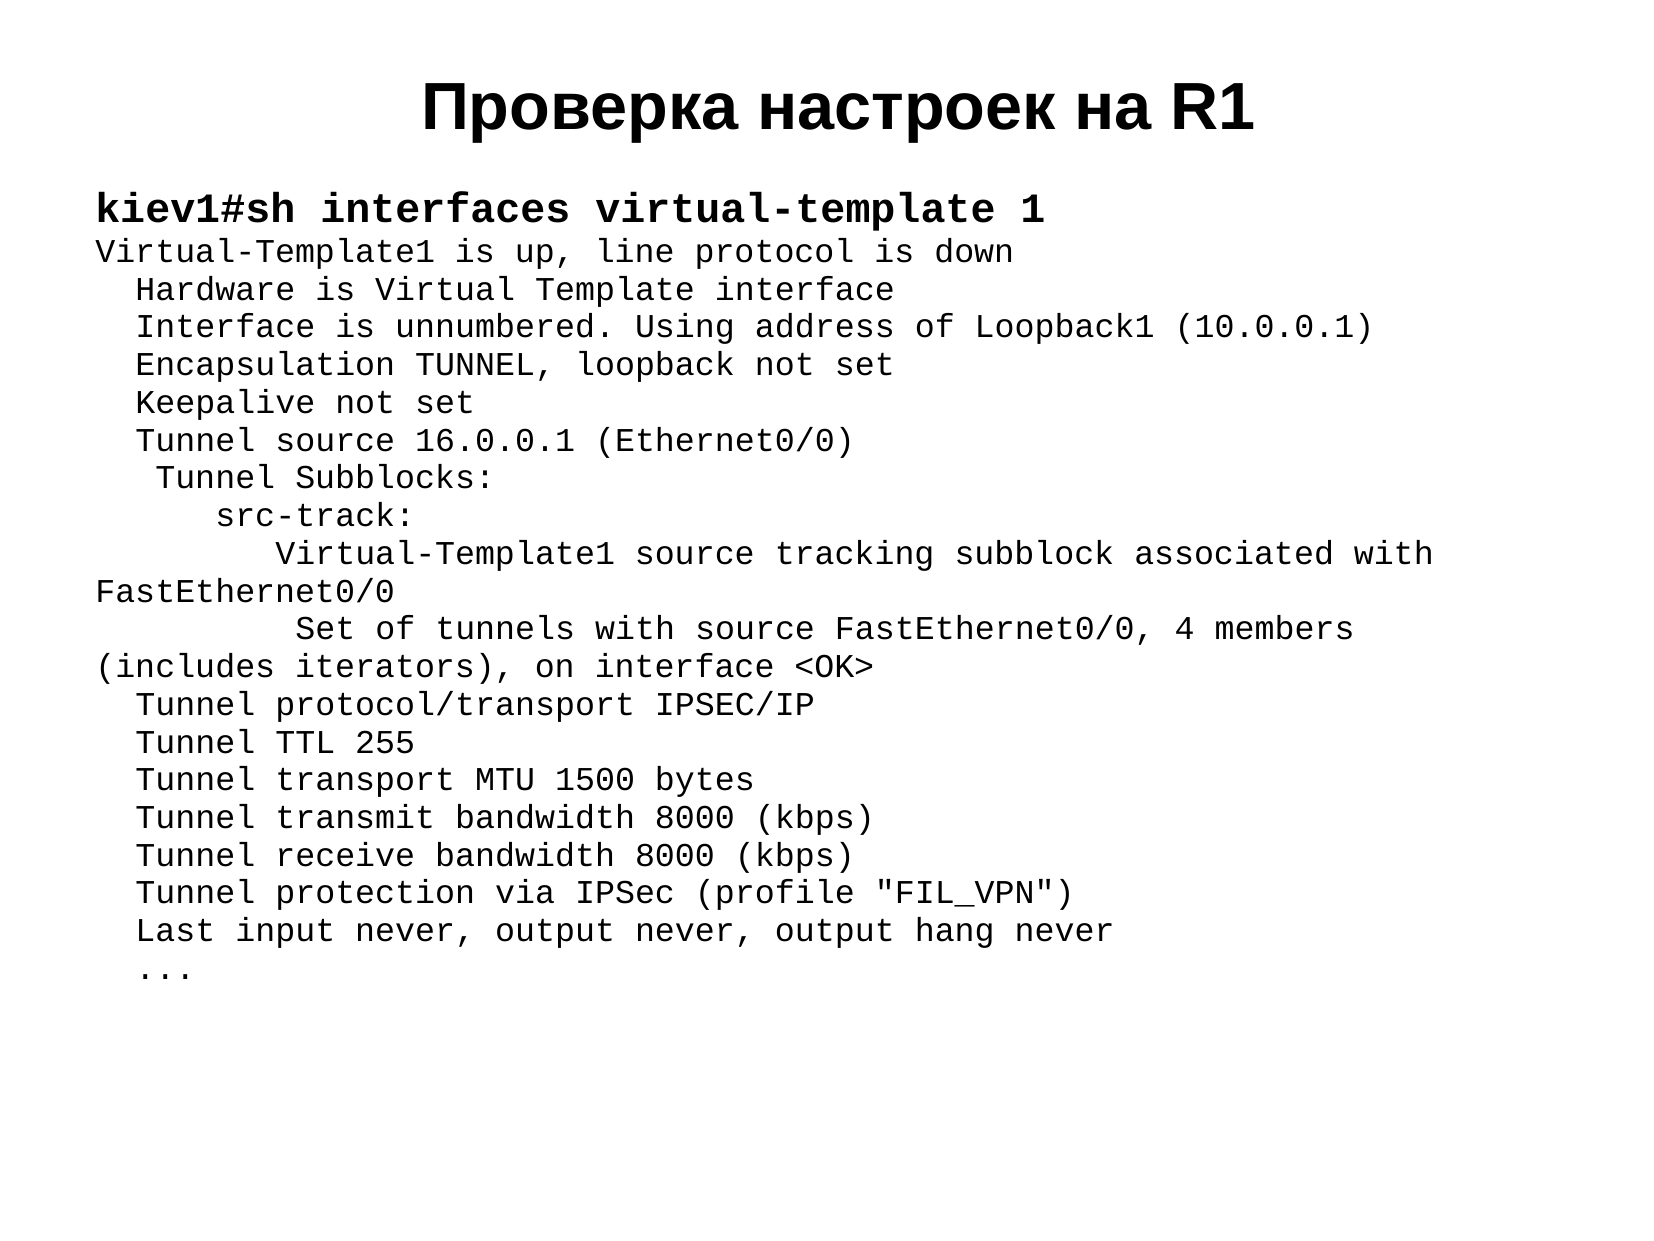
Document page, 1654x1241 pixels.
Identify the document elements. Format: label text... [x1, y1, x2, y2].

text_box Проверка настроек на R1 [64, 37, 1613, 151]
list kiev1#sh interfaces virtual-template 1 Virtual-Template1 is up, line protocol is down Hardware is Virtual Template interface Interface is unnumbered. Using address of Loopback1 (10.0.0.1) Encapsulation TUNNEL, loopback not set Keepalive not set Tunnel source 16.0.0.1 (Ethernet0/0) Tunnel Subblocks: src-track: Virtual-Template1 source tracking subblock associated with FastEthernet0/0 Set of tunnels with source FastEthernet0/0, 4 members (includes iterators), on interface <OK> Tunnel protocol/transport IPSEC/IP Tunnel TTL 255 Tunnel transport MTU 1500 bytes Tunnel transmit bandwidth 8000 (kbps) Tunnel receive bandwidth 8000 (kbps) Tunnel protection via IPSec (profile "FIL_VPN") Last input never, output never, output hang never ... [95, 187, 1538, 1208]
